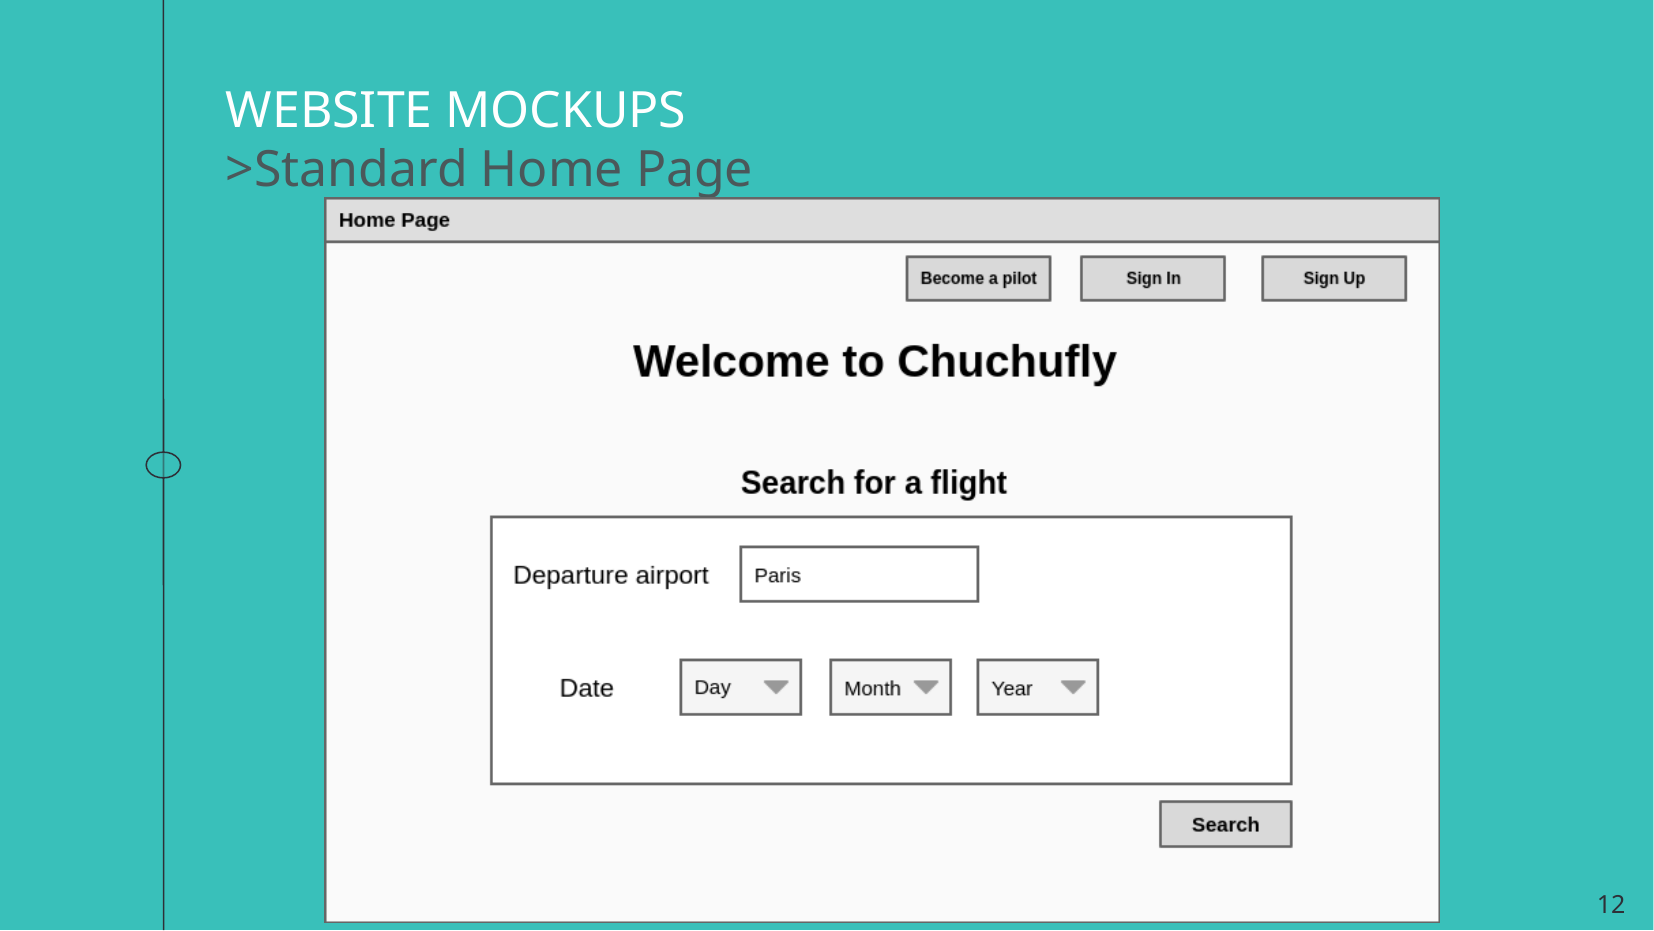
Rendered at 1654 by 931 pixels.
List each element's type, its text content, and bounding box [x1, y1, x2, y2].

picture [324, 197, 1440, 923]
title >Standard Home Page [210, 153, 1451, 212]
slide_number <numéro> [1541, 873, 1641, 931]
title WEBSITE MOCKUPS [210, 90, 1451, 153]
